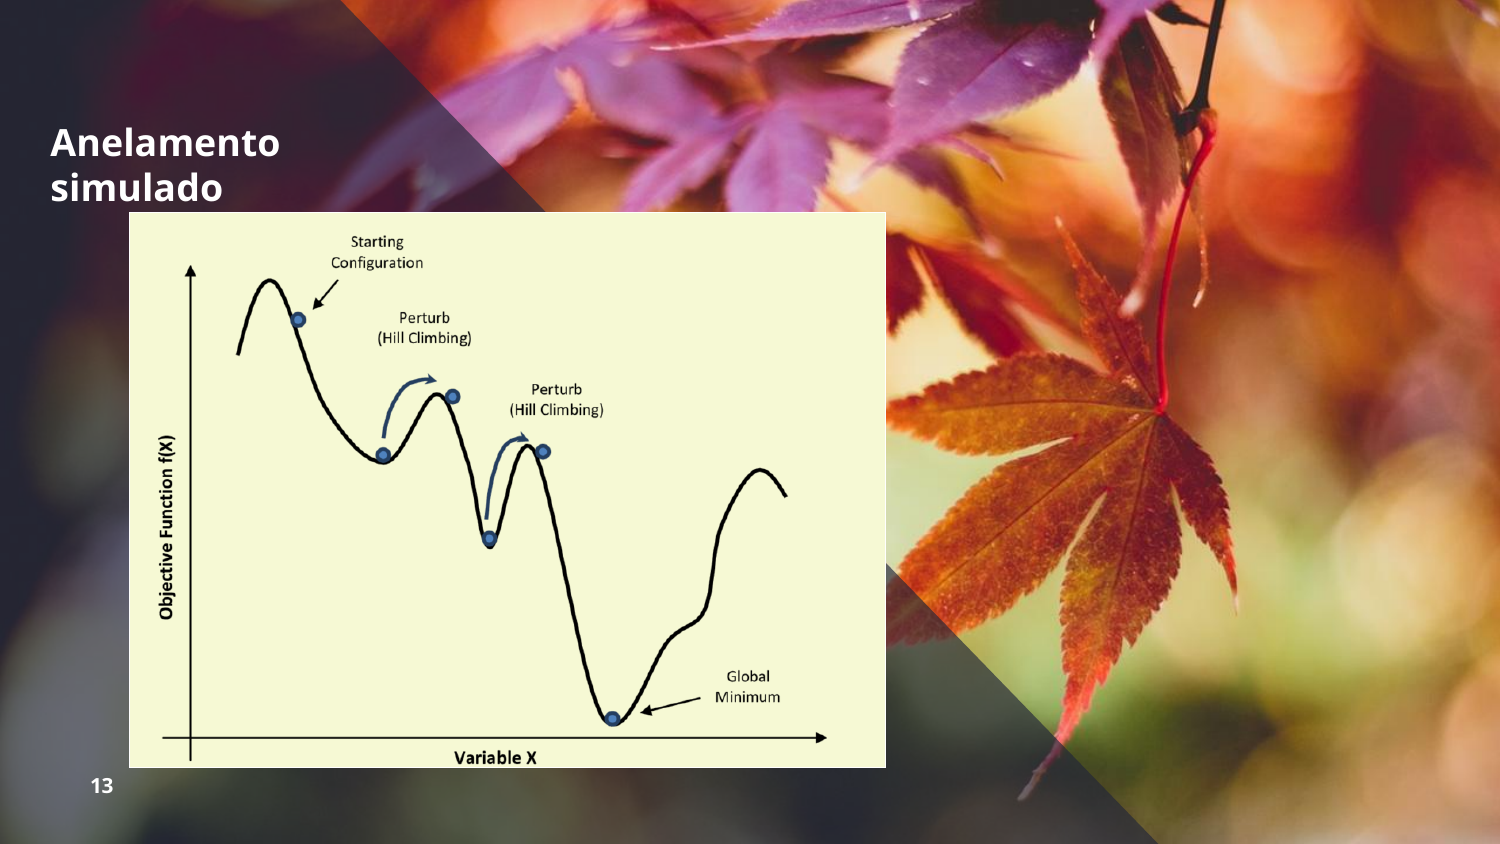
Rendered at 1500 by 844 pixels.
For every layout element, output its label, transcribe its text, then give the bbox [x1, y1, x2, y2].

text_box [129, 212, 886, 768]
slide_number <number> [75, 766, 165, 807]
picture [342, 0, 1500, 844]
picture [153, 231, 827, 769]
title Anelamento simulado [35, 121, 427, 225]
